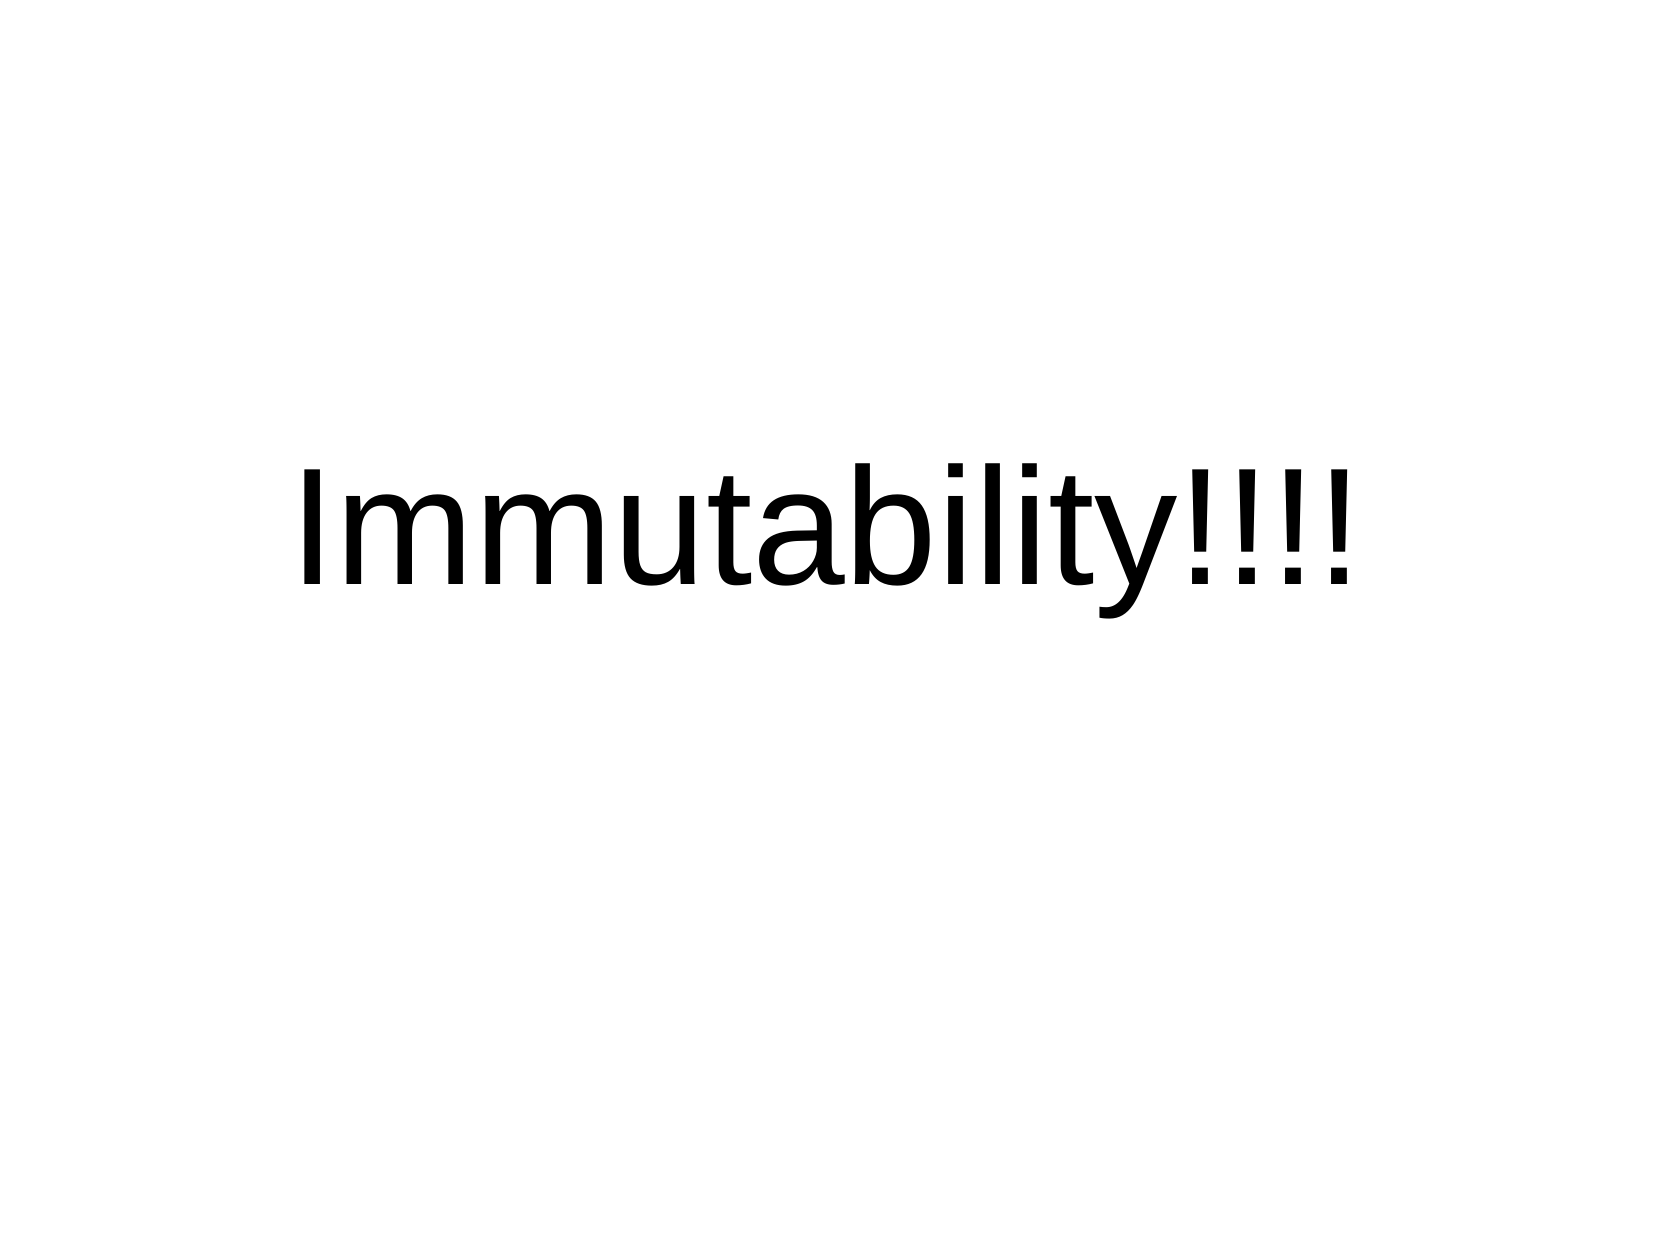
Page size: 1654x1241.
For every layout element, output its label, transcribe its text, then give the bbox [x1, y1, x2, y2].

text_box Immutability!!!! [144, 426, 1510, 628]
